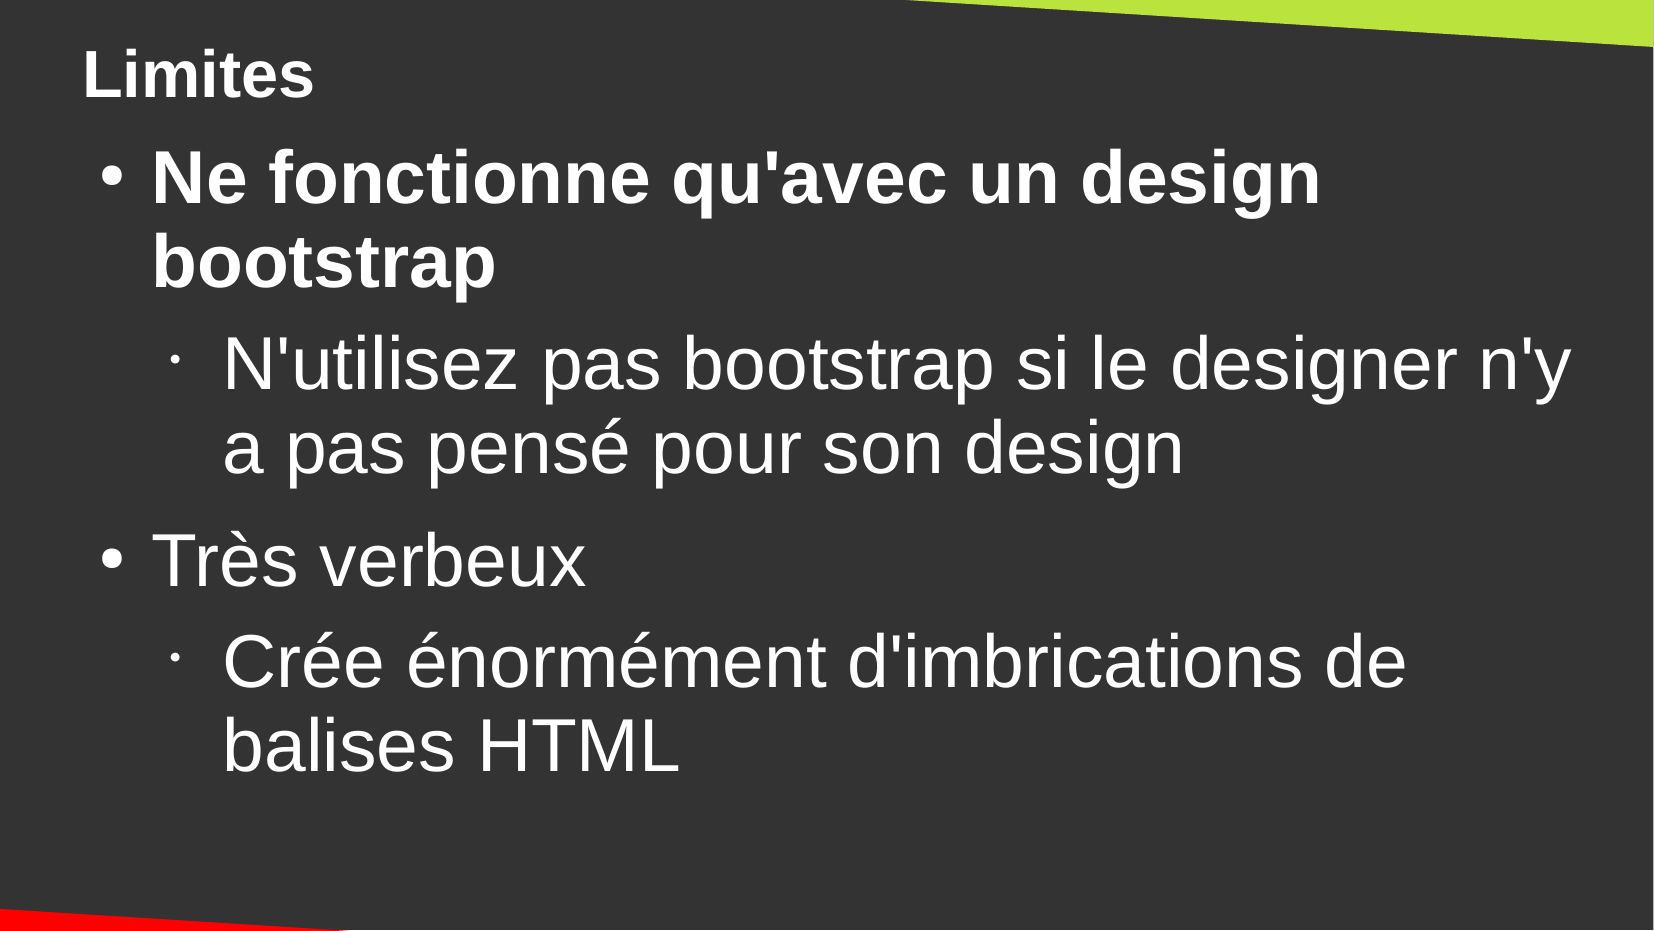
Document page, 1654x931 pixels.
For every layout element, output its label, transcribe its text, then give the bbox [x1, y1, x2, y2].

text_box [0, 908, 351, 931]
title Limites [82, 37, 1571, 114]
list Ne fonctionne qu'avec un design bootstrap N'utilisez pas bootstrap si le designer n'y a pas pensé pour son design Très verbeux Crée énormément d'imbrications de balises HTML [80, 135, 1620, 827]
text_box [905, 0, 1654, 47]
